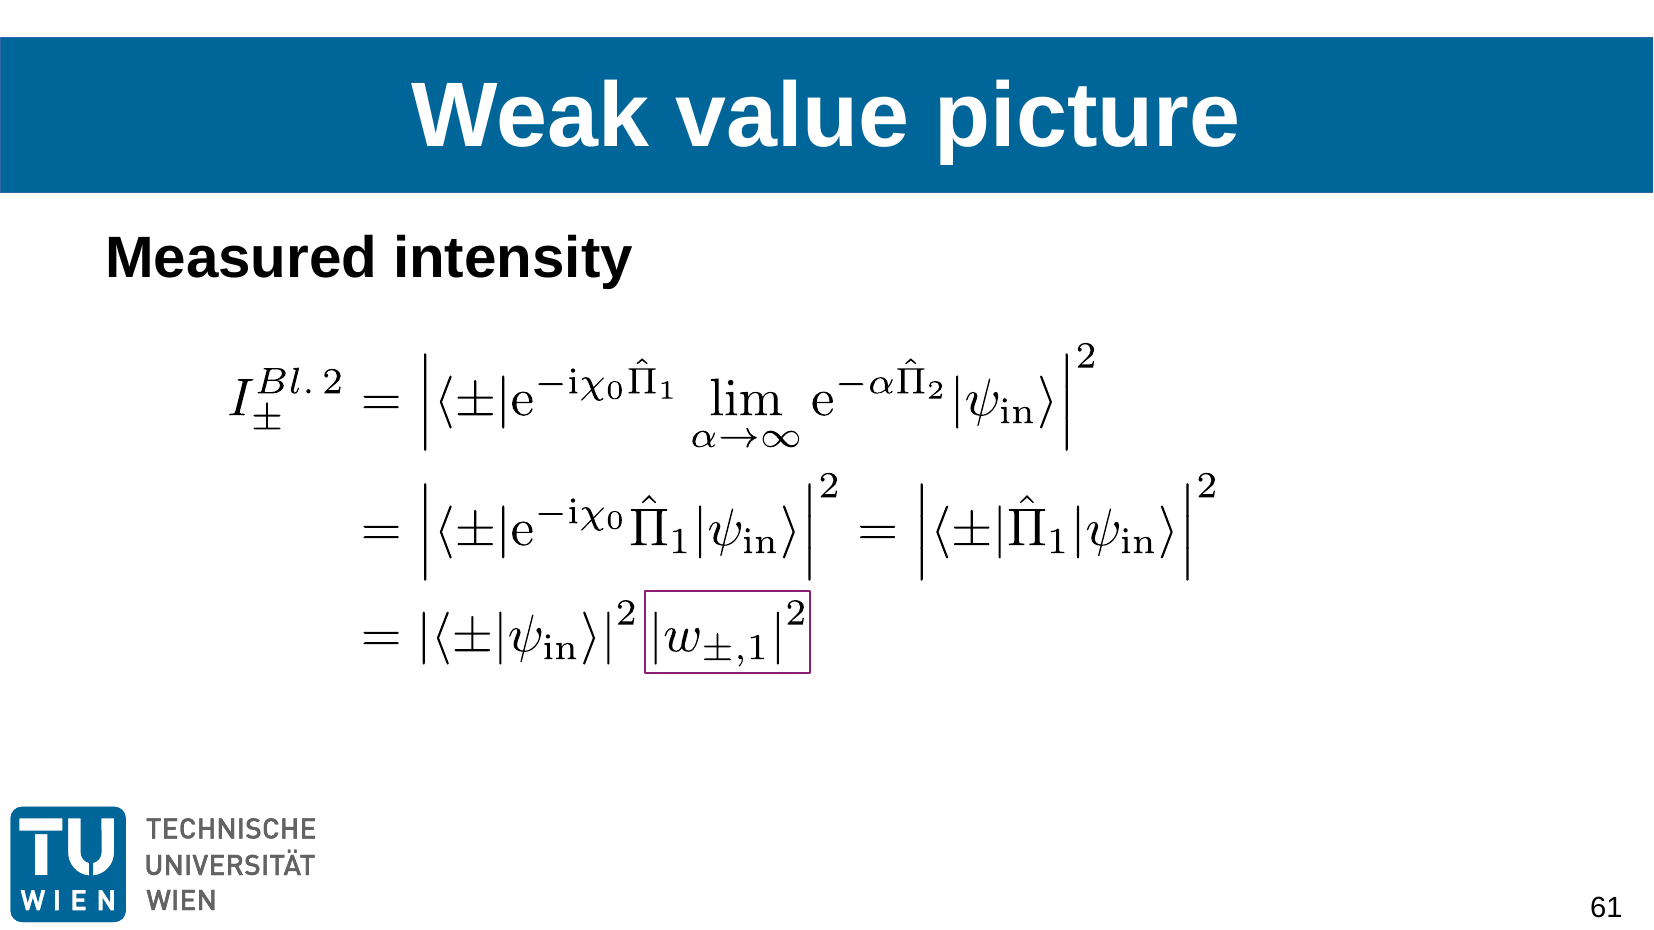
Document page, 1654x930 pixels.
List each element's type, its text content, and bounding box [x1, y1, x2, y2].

title Weak value picture [0, 37, 1653, 193]
list Measured intensity [105, 225, 676, 316]
picture [210, 337, 1230, 690]
